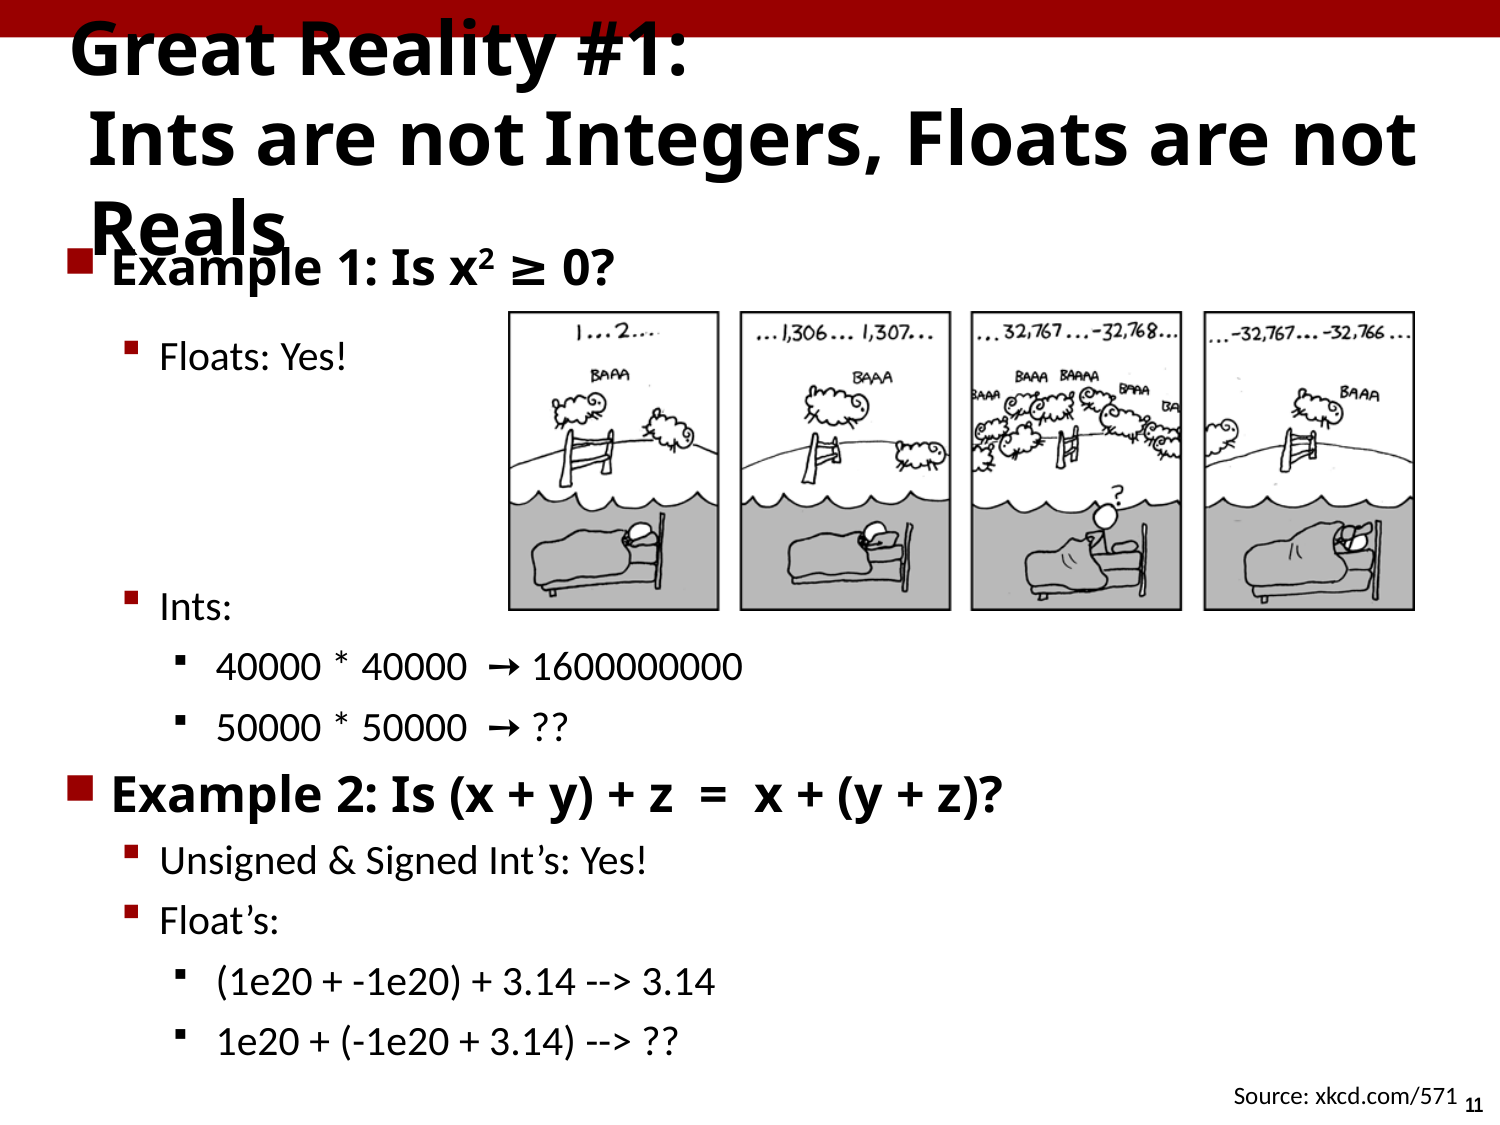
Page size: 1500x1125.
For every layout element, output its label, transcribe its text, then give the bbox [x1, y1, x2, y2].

picture [508, 311, 1415, 611]
title Great Reality #1: Ints are not Integers, Floats are not Reals [62, 41, 1438, 229]
text_box Source: xkcd.com/571 [1204, 1079, 1488, 1121]
list Example 1: Is x2 ≥ 0? Floats: Yes! Ints: 40000 * 40000 ➙ 1600000000 50000 * 50000 ➙ ?? Example 2: Is (x + y) + z = x + (y + z)? Unsigned & Signed Int’s: Yes! Float’s: (1e20 + -1e20) + 3.14 --> 3.14 1e20 + (-1e20 + 3.14) --> ?? [62, 229, 1438, 1121]
